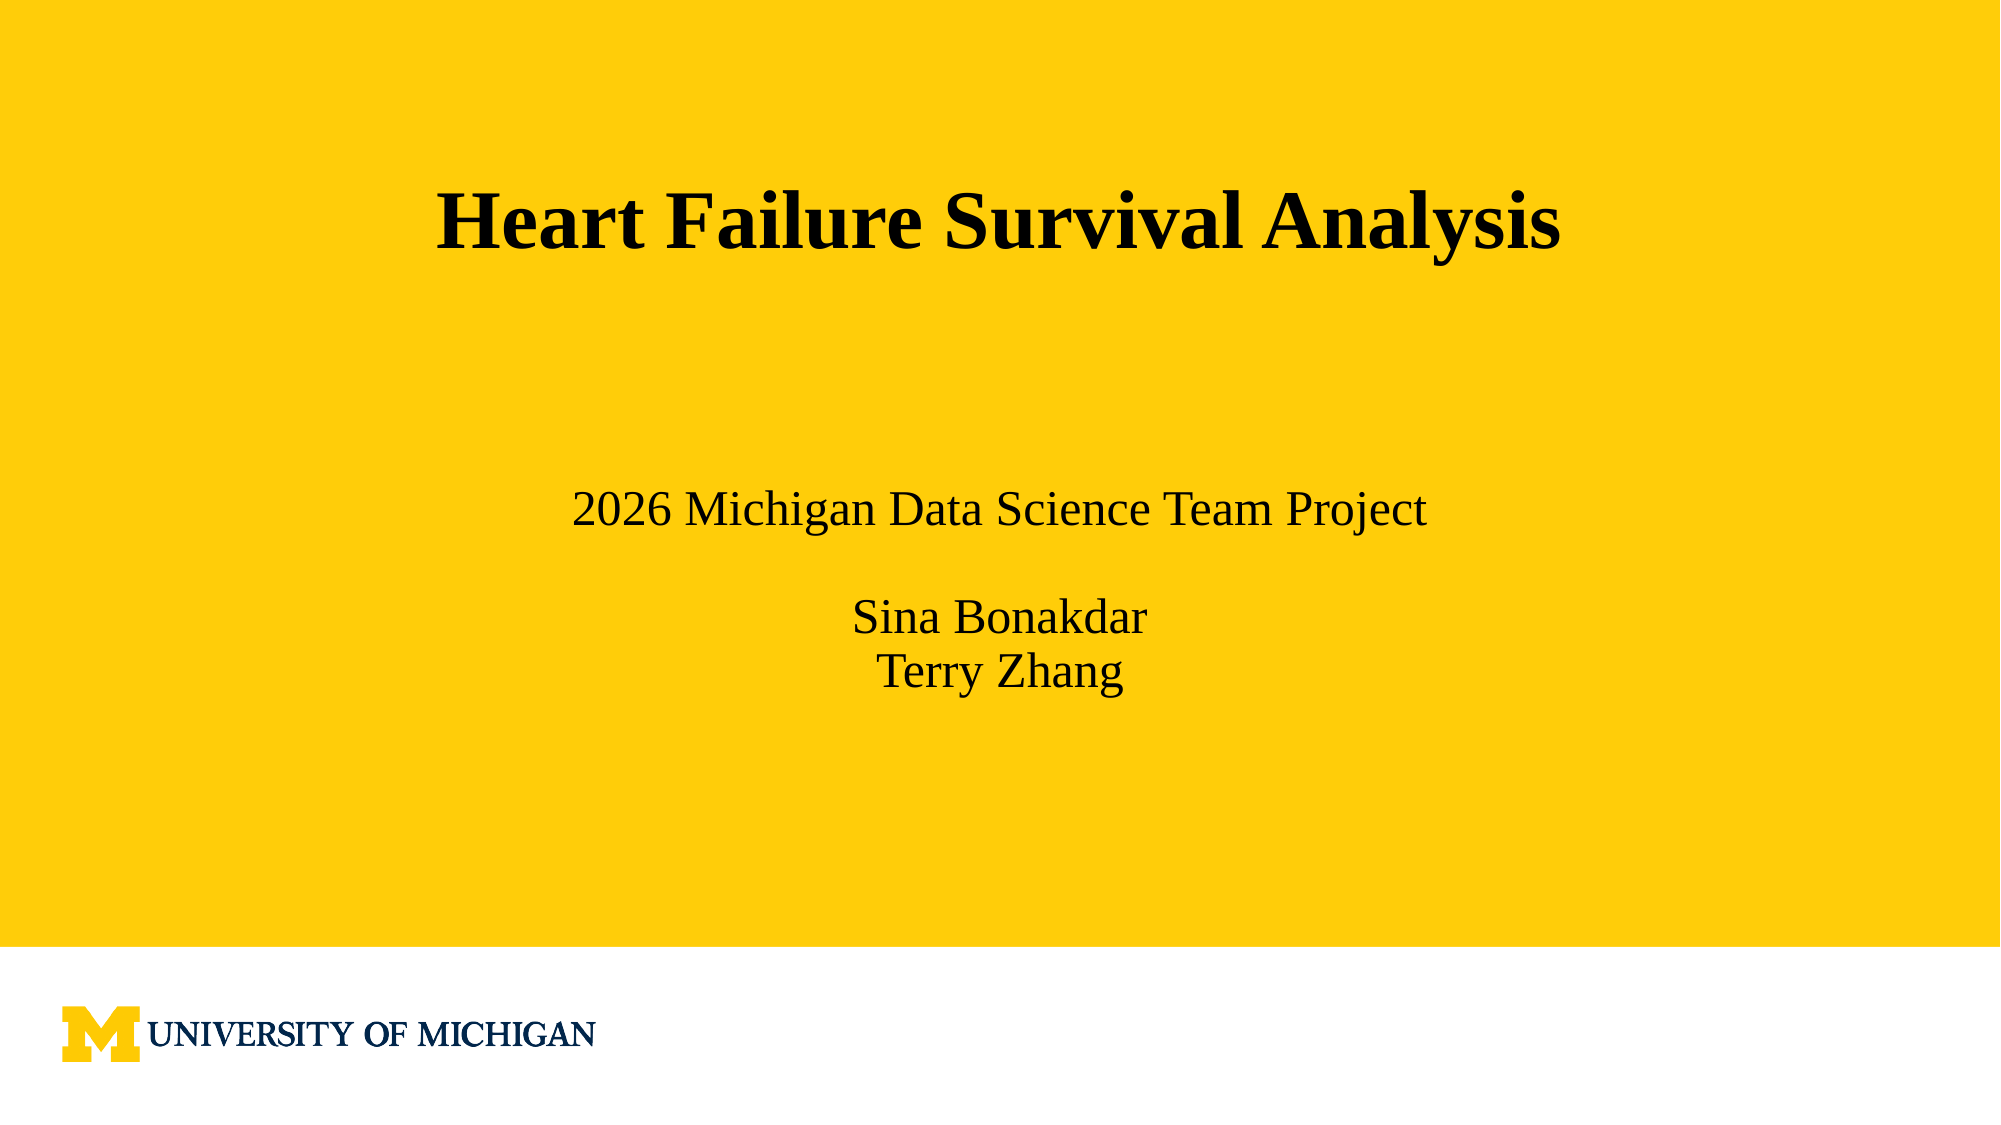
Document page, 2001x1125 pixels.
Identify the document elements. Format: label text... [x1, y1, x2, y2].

text_box [0, 946, 2000, 1125]
title Heart Failure Survival Analysis 2026 Michigan Data Science Team Project Sina Bonakdar Terry Zhang [249, 366, 1750, 759]
picture [62, 1006, 596, 1062]
